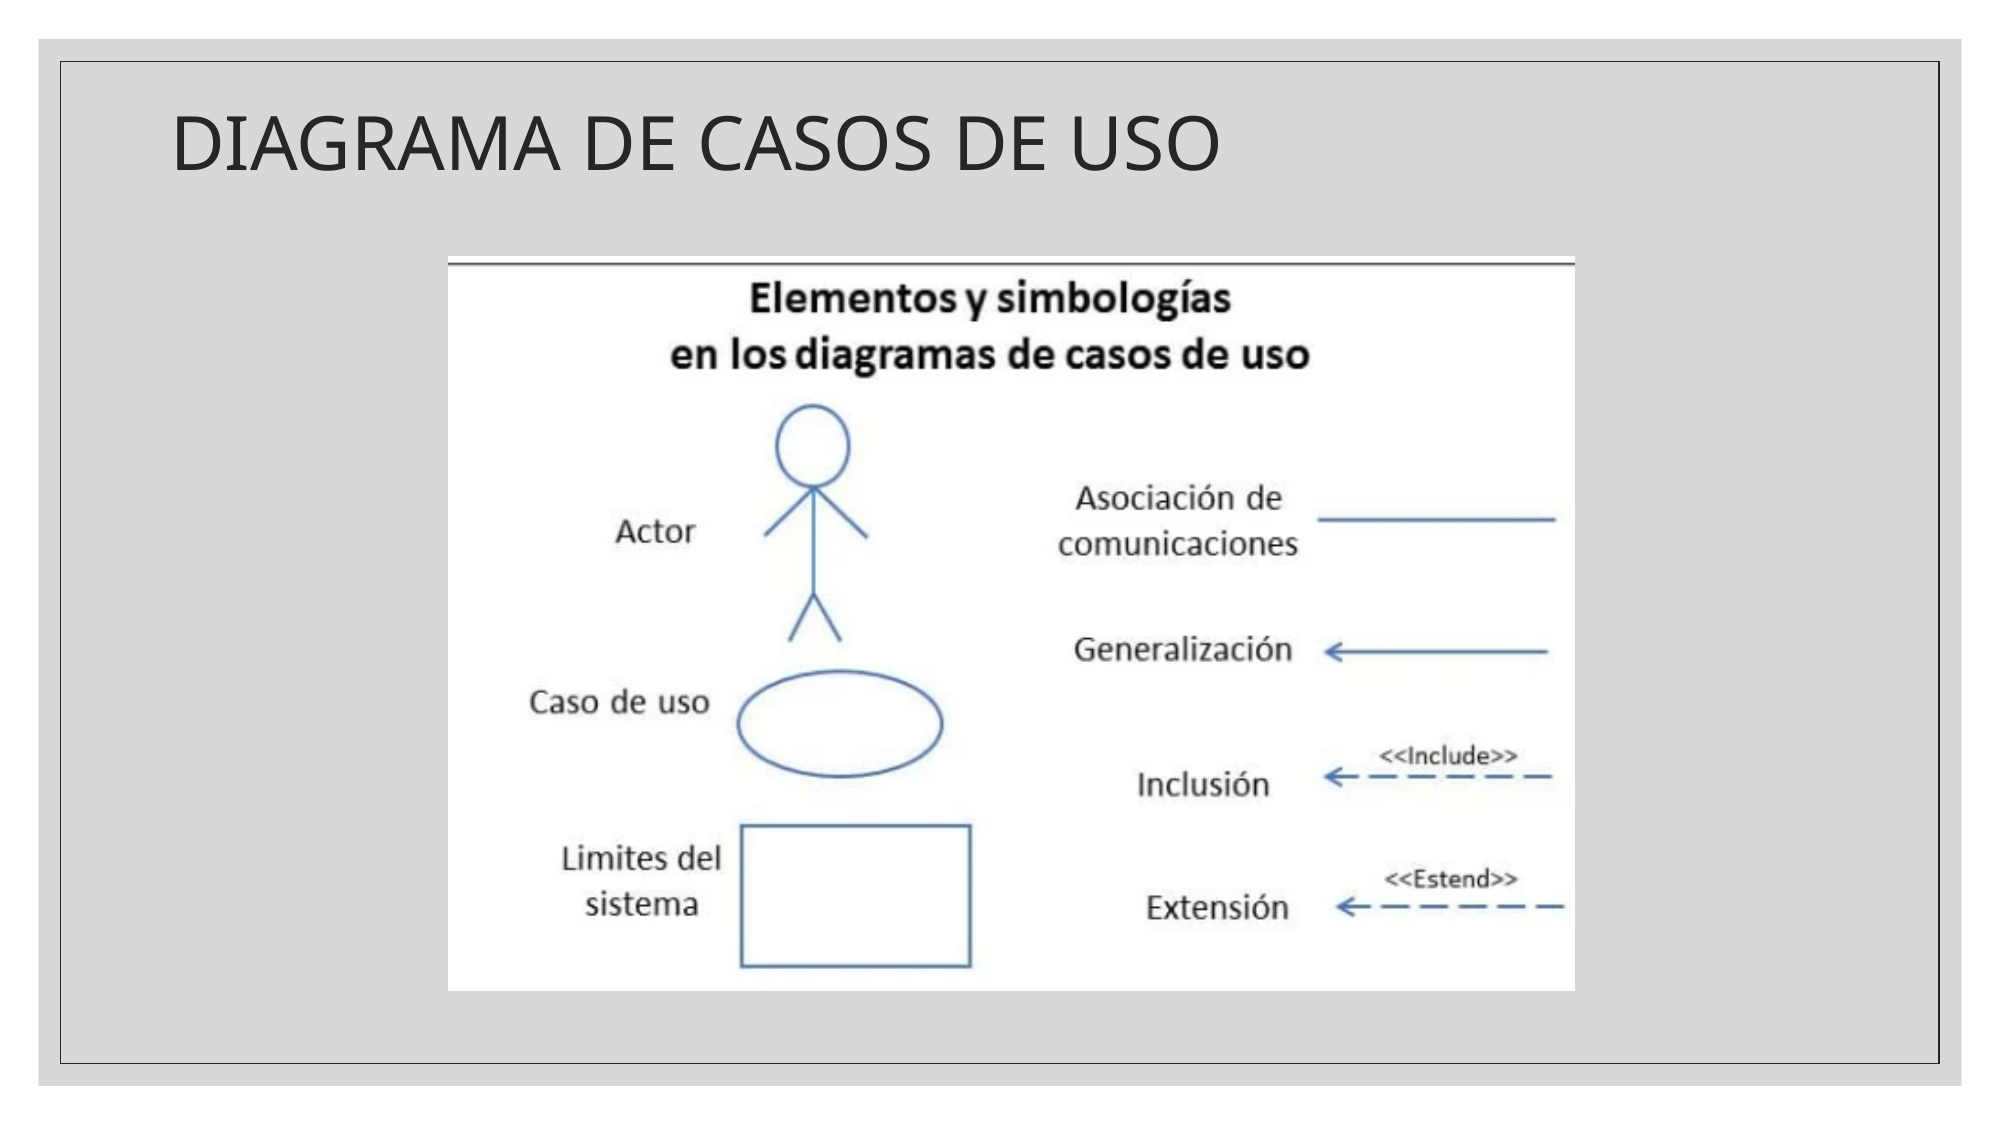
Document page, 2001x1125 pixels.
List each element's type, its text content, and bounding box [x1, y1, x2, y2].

title DIAGRAMA DE CASOS DE USO [155, 95, 1806, 197]
picture [448, 256, 1575, 991]
